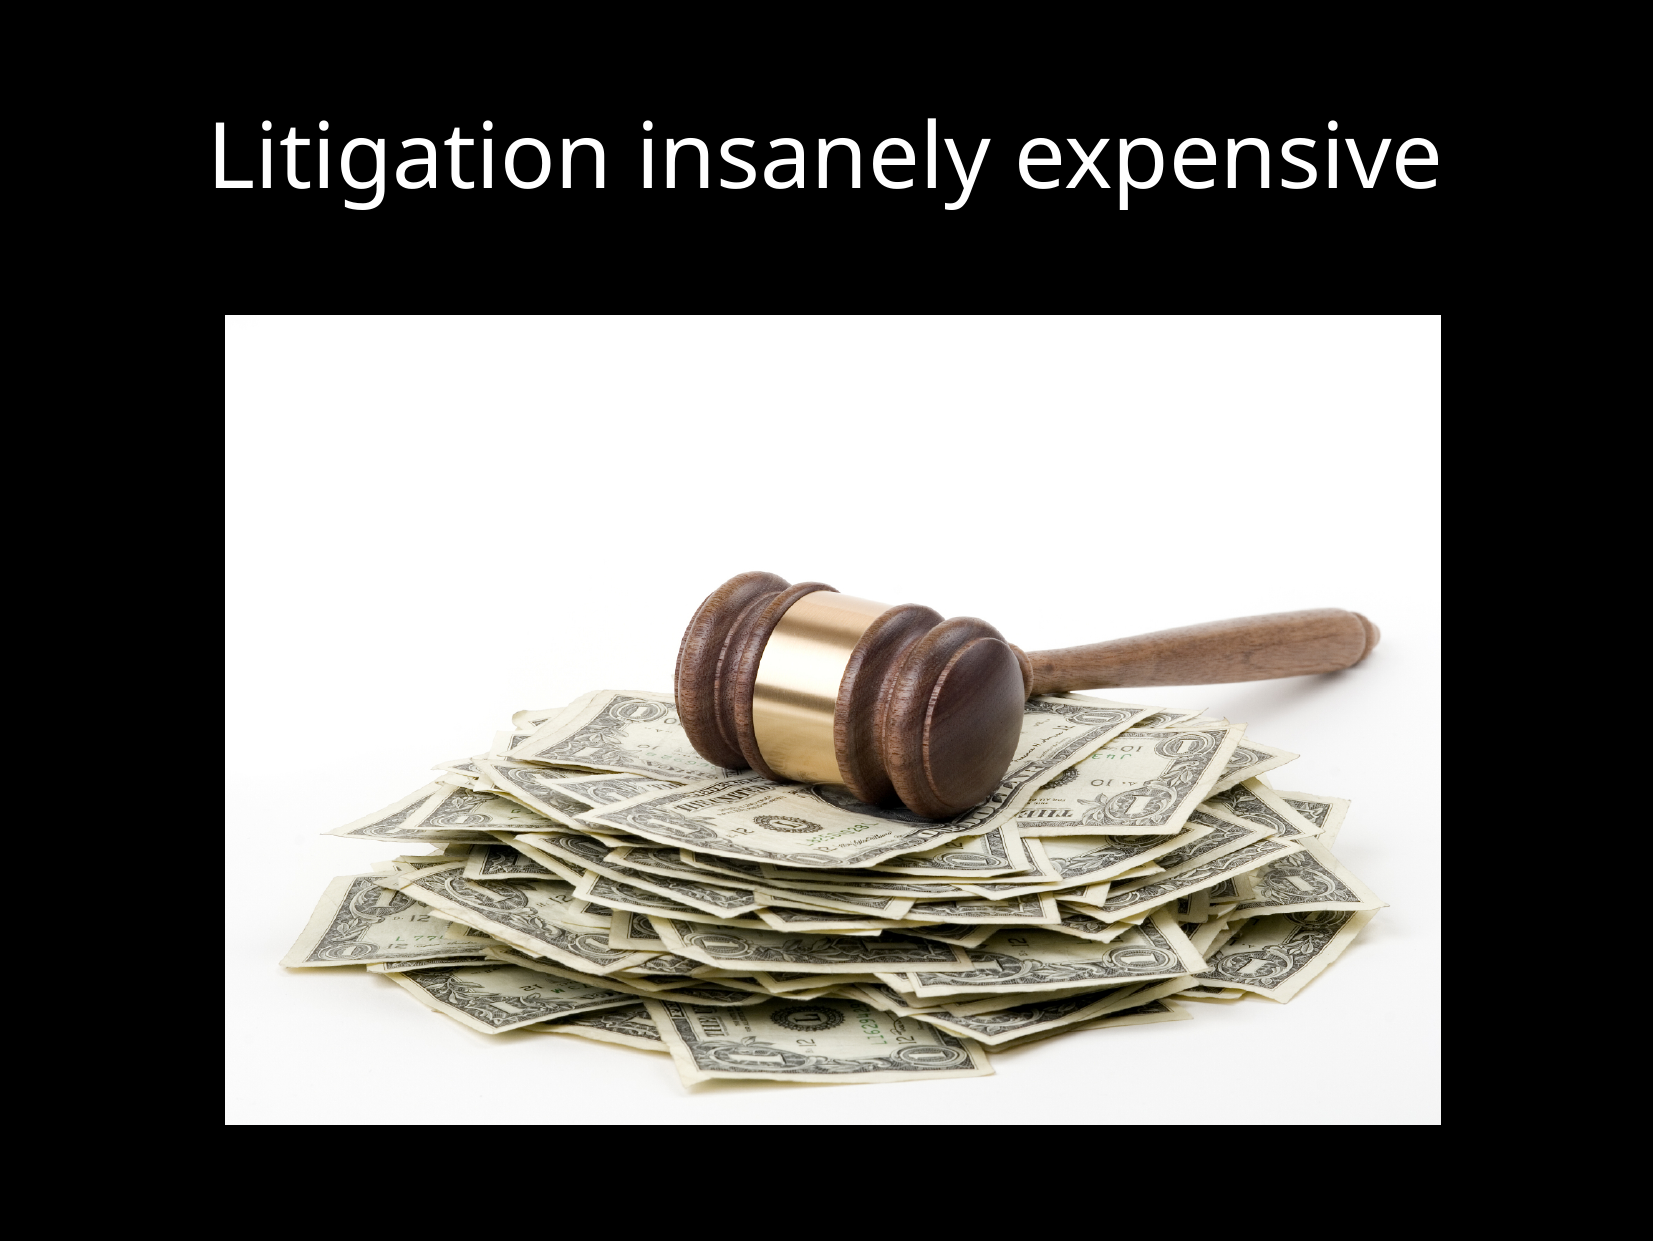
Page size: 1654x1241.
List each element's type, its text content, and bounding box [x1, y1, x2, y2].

picture [225, 315, 1441, 1126]
title Litigation insanely expensive [82, 49, 1571, 257]
